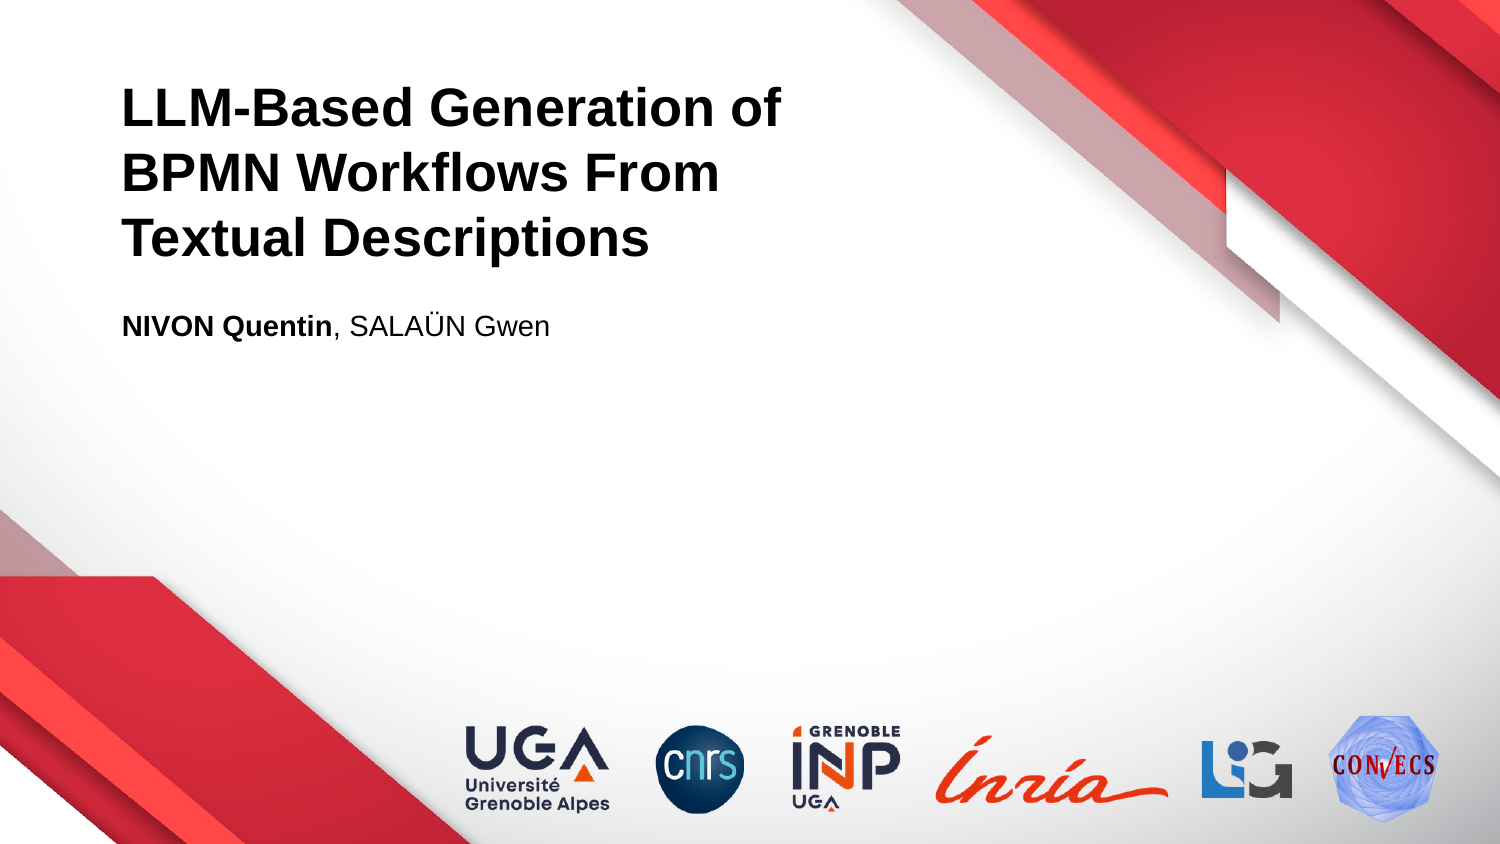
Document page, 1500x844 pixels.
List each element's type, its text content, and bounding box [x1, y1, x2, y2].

picture [0, 0, 1500, 844]
text_box LLM-Based Generation of BPMN Workflows From Textual Descriptions [106, 57, 857, 292]
text_box NIVON Quentin, SALAÜN Gwen [106, 292, 879, 446]
